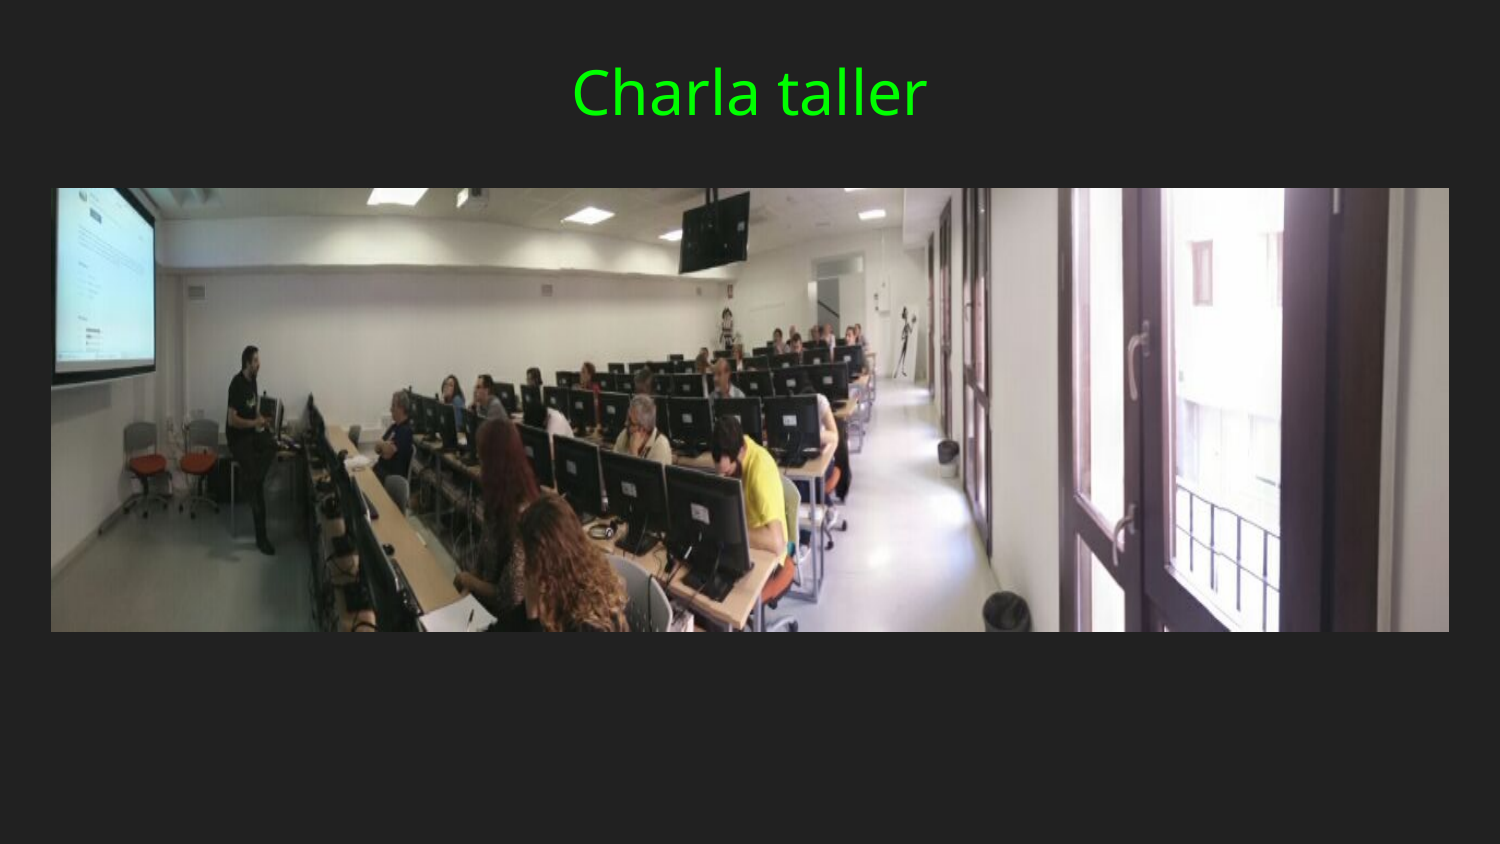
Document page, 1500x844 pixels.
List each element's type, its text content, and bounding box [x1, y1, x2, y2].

title Charla taller [51, 38, 1449, 135]
picture [51, 188, 1449, 632]
